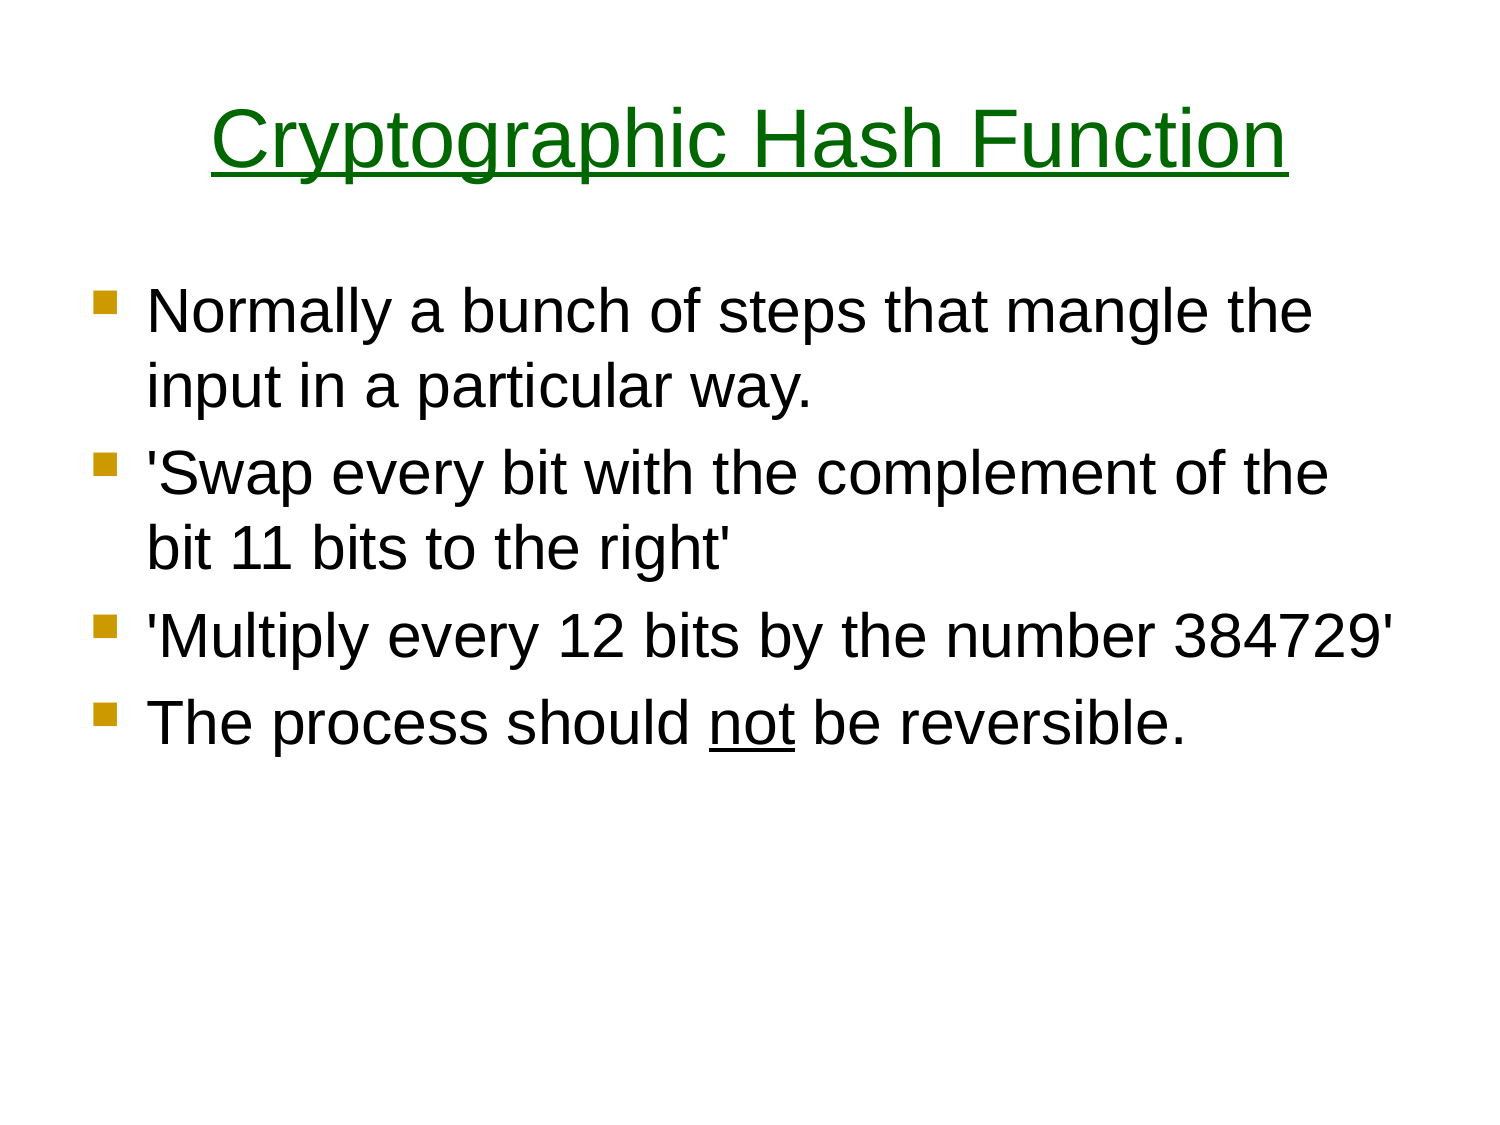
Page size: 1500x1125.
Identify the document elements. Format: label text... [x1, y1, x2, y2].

title Cryptographic Hash Function [75, 89, 1425, 189]
list Normally a bunch of steps that mangle the input in a particular way. 'Swap every bit with the complement of the bit 11 bits to the right' 'Multiply every 12 bits by the number 384729' The process should not be reversible. [75, 262, 1425, 1006]
